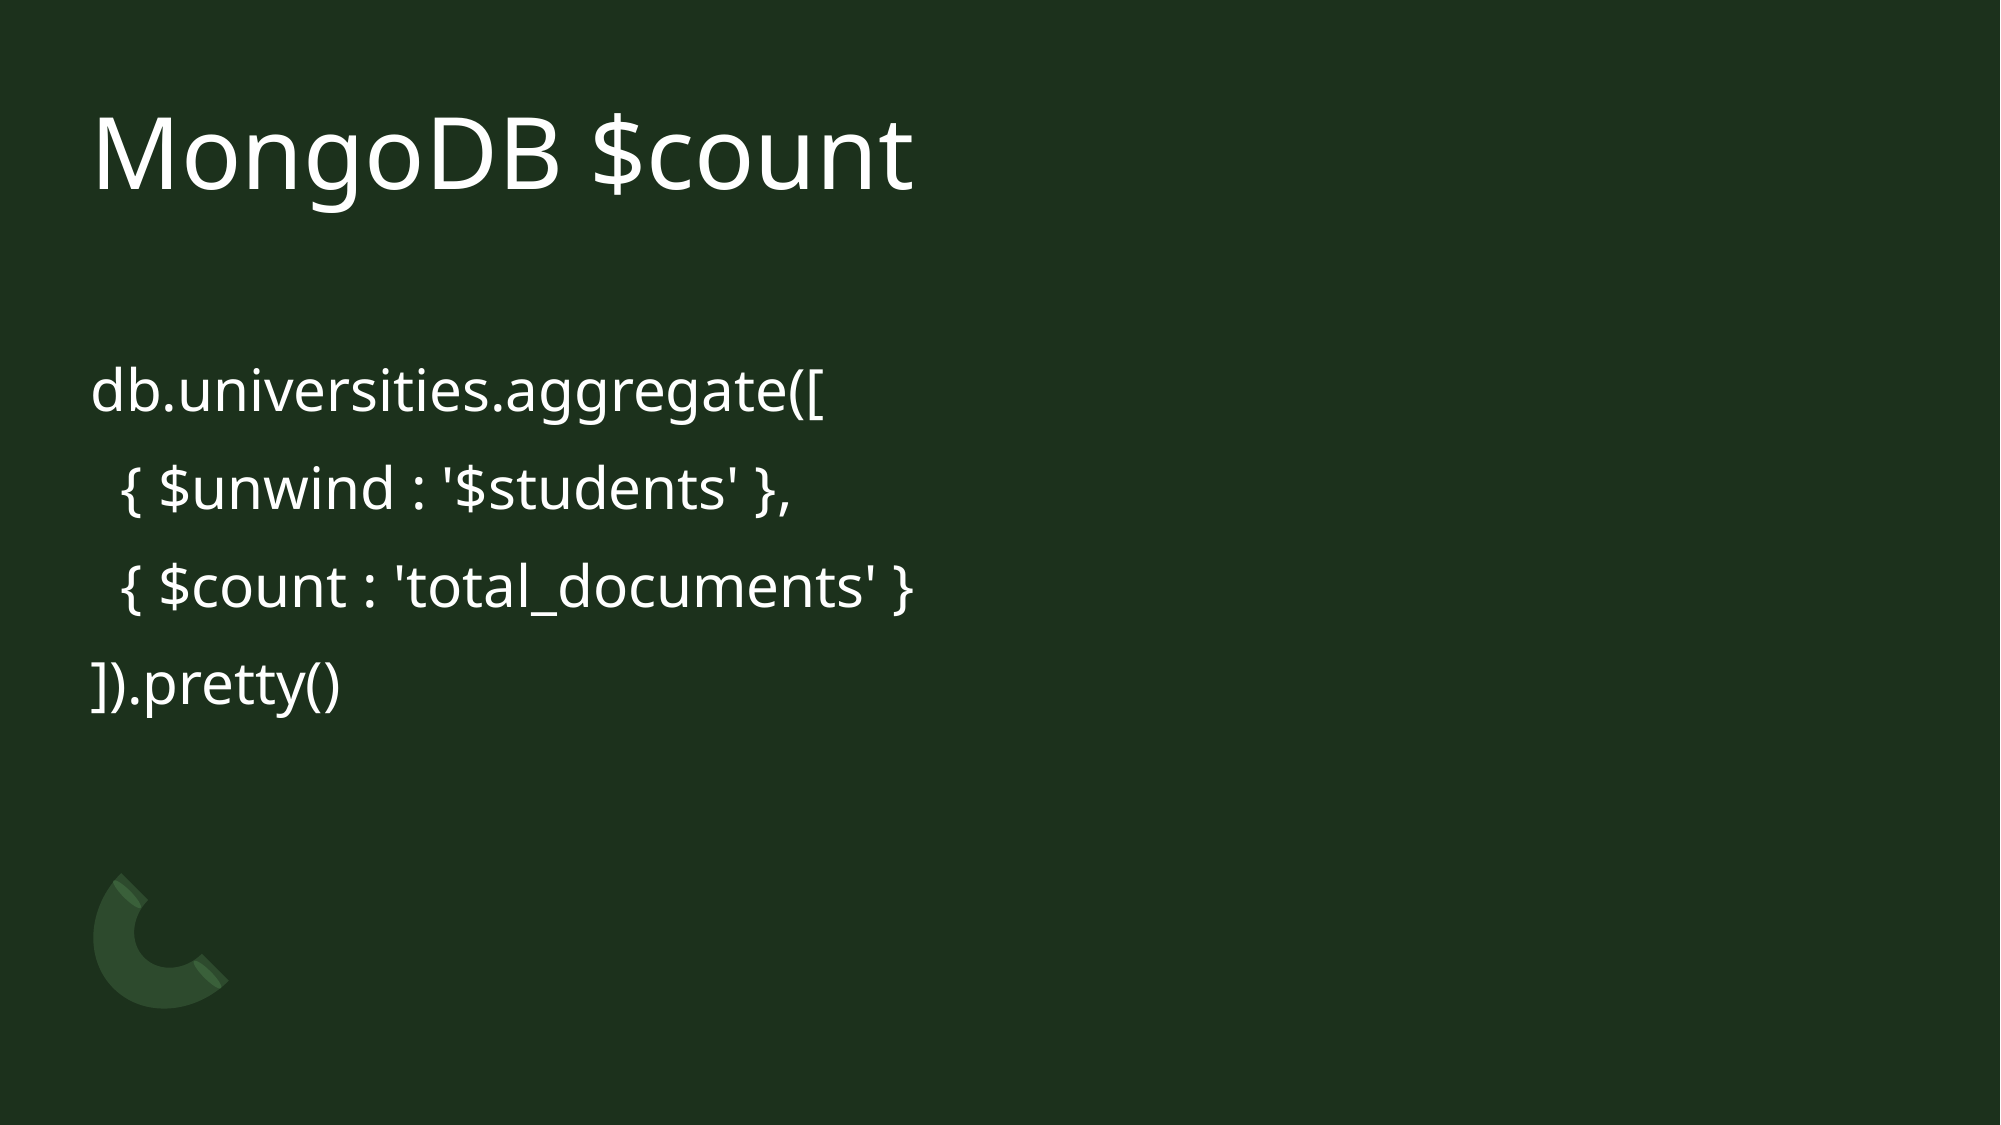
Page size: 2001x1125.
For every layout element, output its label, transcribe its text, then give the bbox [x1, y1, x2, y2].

title MongoDB $count [90, 90, 1910, 309]
list db.universities.aggregate([ { $unwind : '$students' }, { $count : 'total_documents' } ]).pretty() [90, 346, 1910, 1000]
